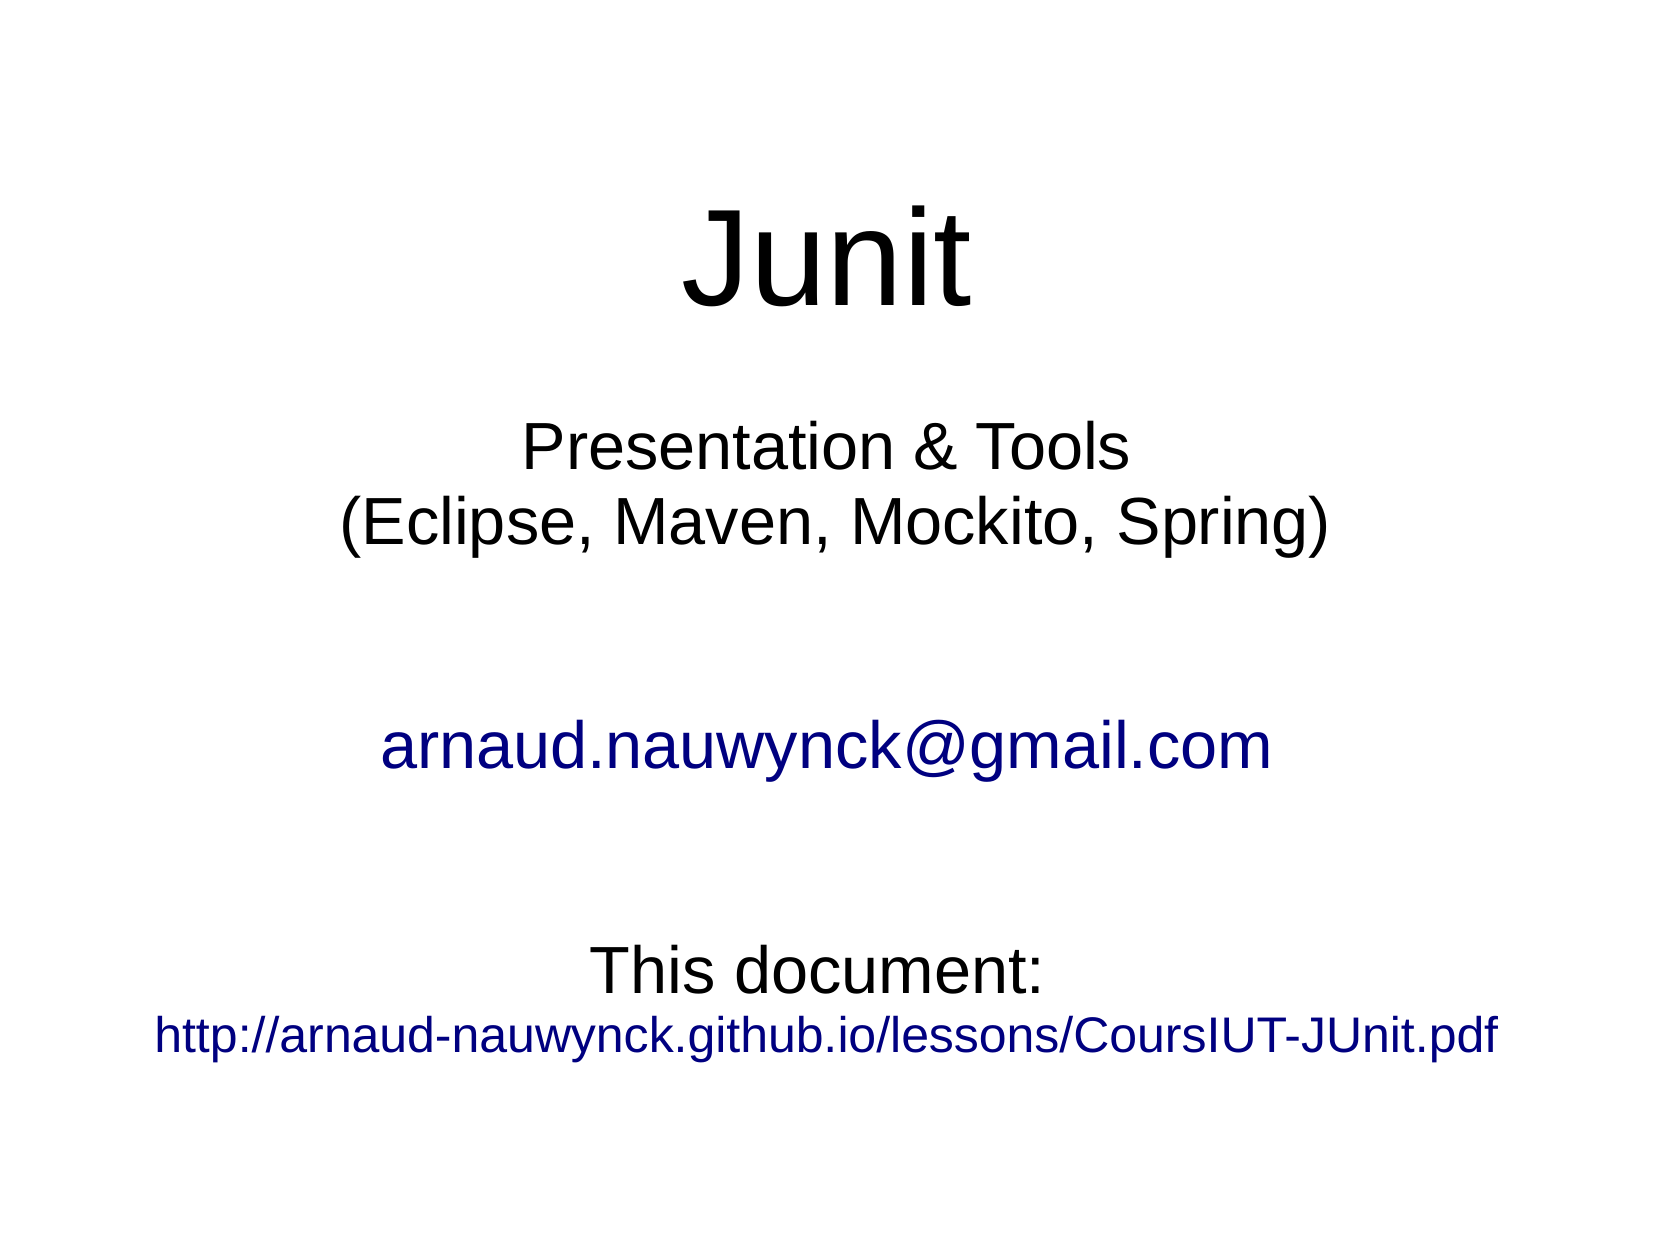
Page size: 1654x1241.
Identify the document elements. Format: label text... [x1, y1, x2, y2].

subtitle Junit Presentation & Tools (Eclipse, Maven, Mockito, Spring) arnaud.nauwynck@gmail.com This document: http://arnaud-nauwynck.github.io/lessons/CoursIUT-JUnit.pdf [82, 180, 1571, 1119]
